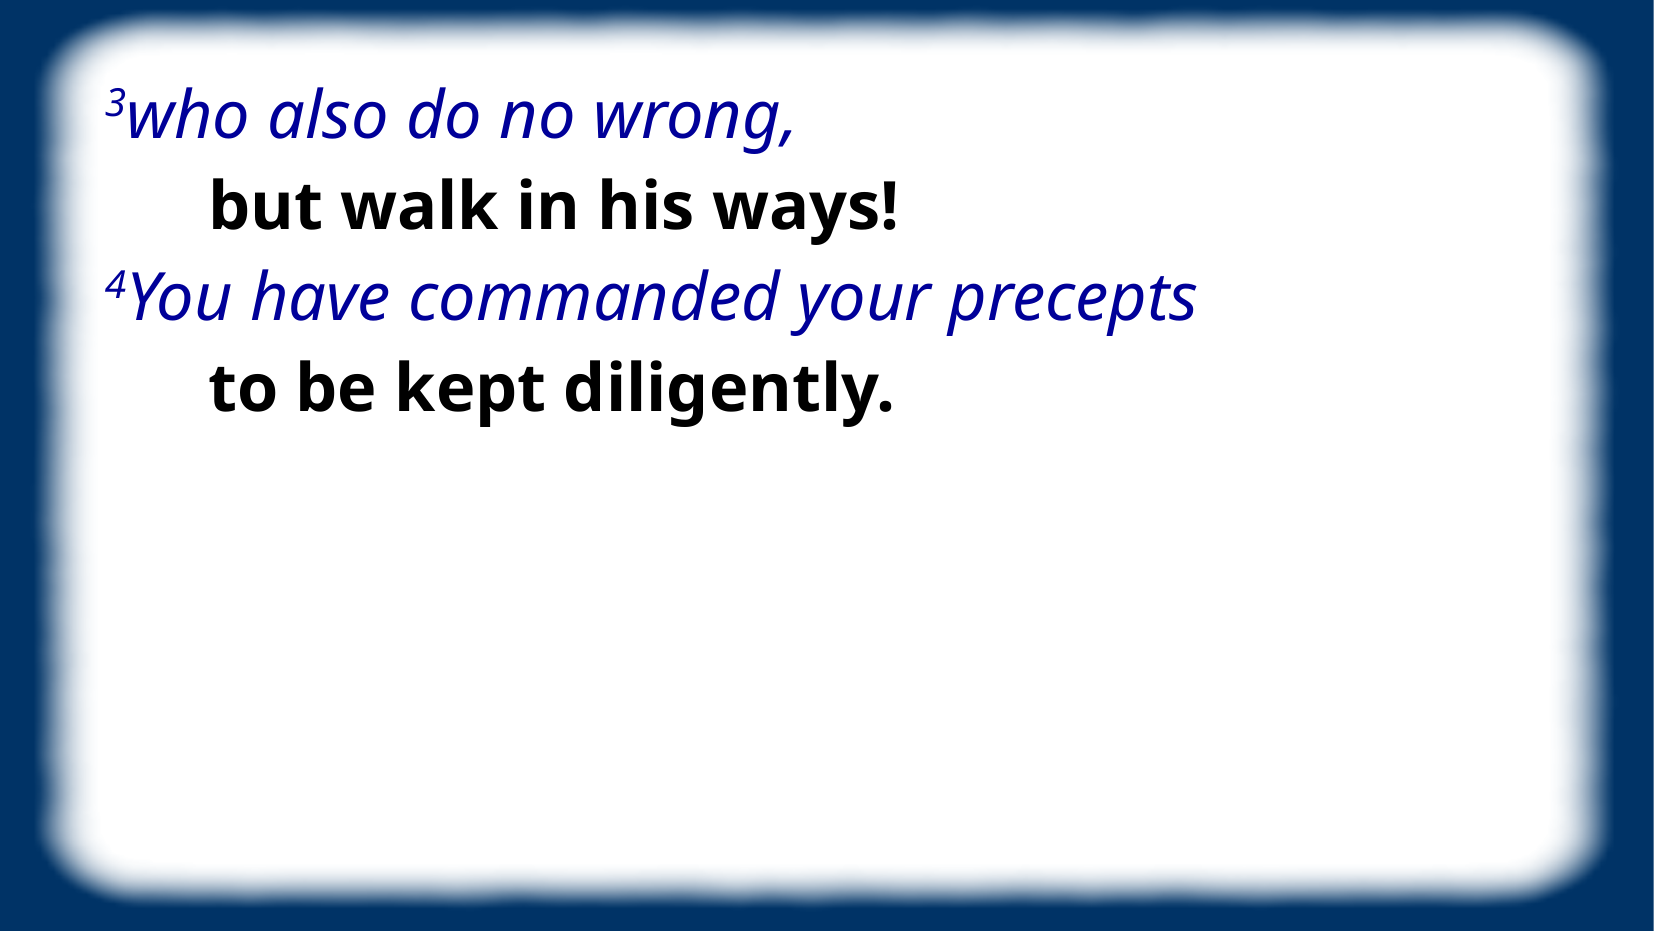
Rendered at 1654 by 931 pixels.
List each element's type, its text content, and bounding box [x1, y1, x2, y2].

picture [0, 0, 1654, 931]
text_box 3who also do no wrong, but walk in his ways! 4You have commanded your precepts to be kept diligently. [90, 60, 1546, 430]
